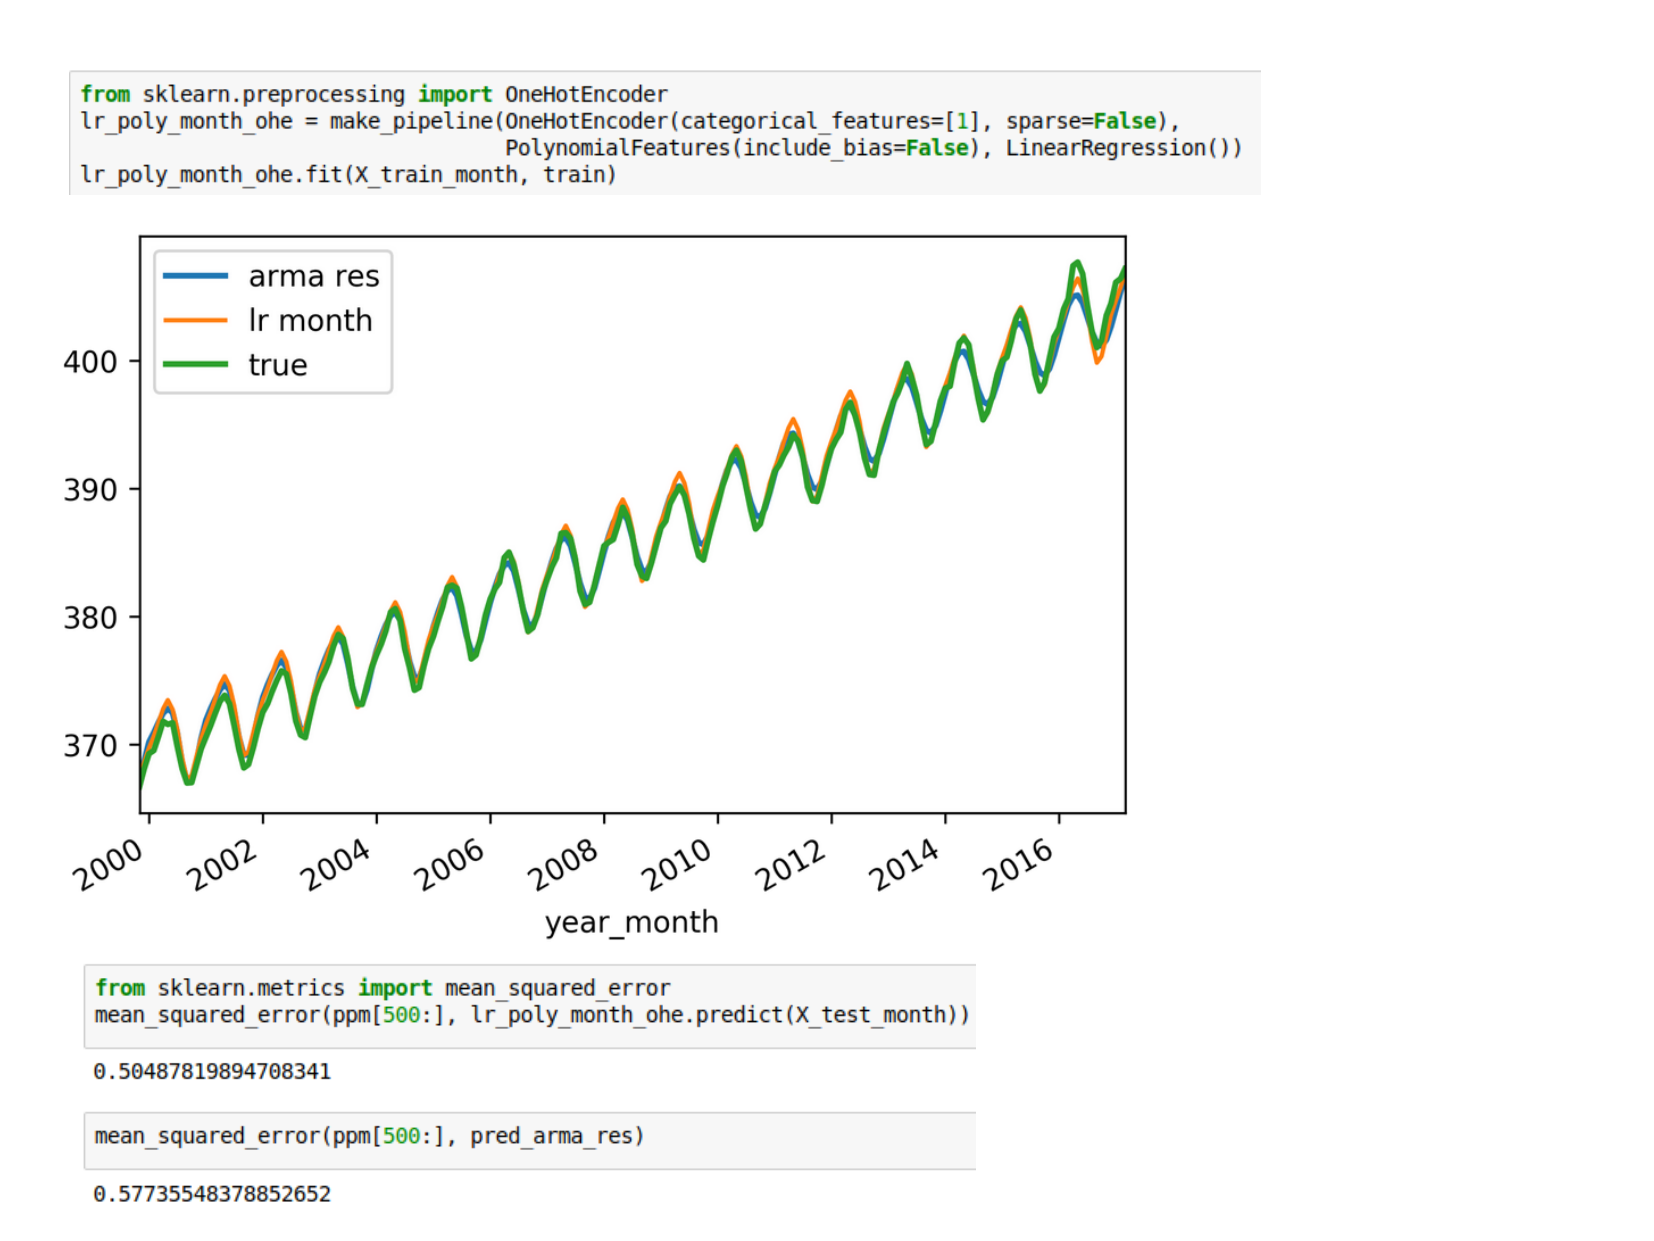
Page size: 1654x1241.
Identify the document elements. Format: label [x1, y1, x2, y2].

picture [69, 66, 1261, 196]
picture [45, 214, 1143, 1241]
